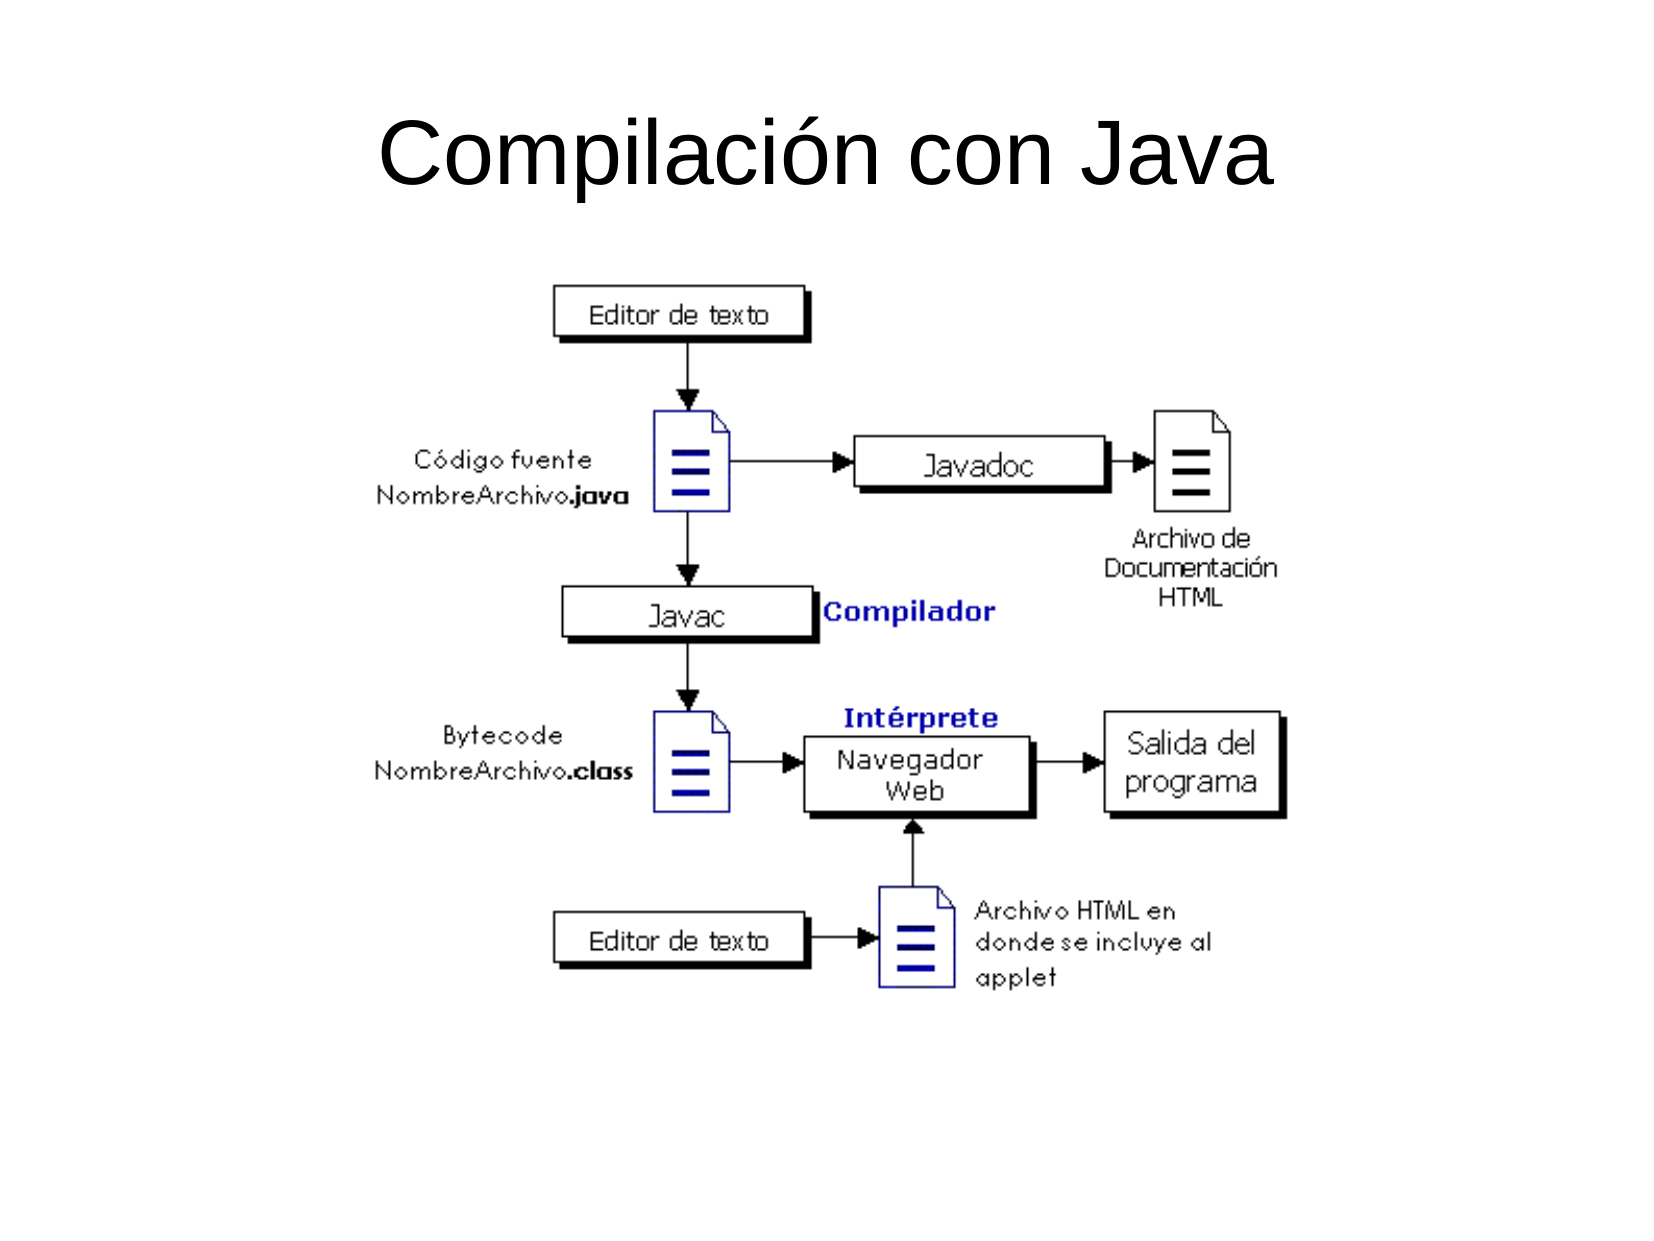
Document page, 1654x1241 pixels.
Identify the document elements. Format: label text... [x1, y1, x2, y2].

picture [366, 277, 1296, 997]
title Compilación con Java [82, 49, 1571, 257]
